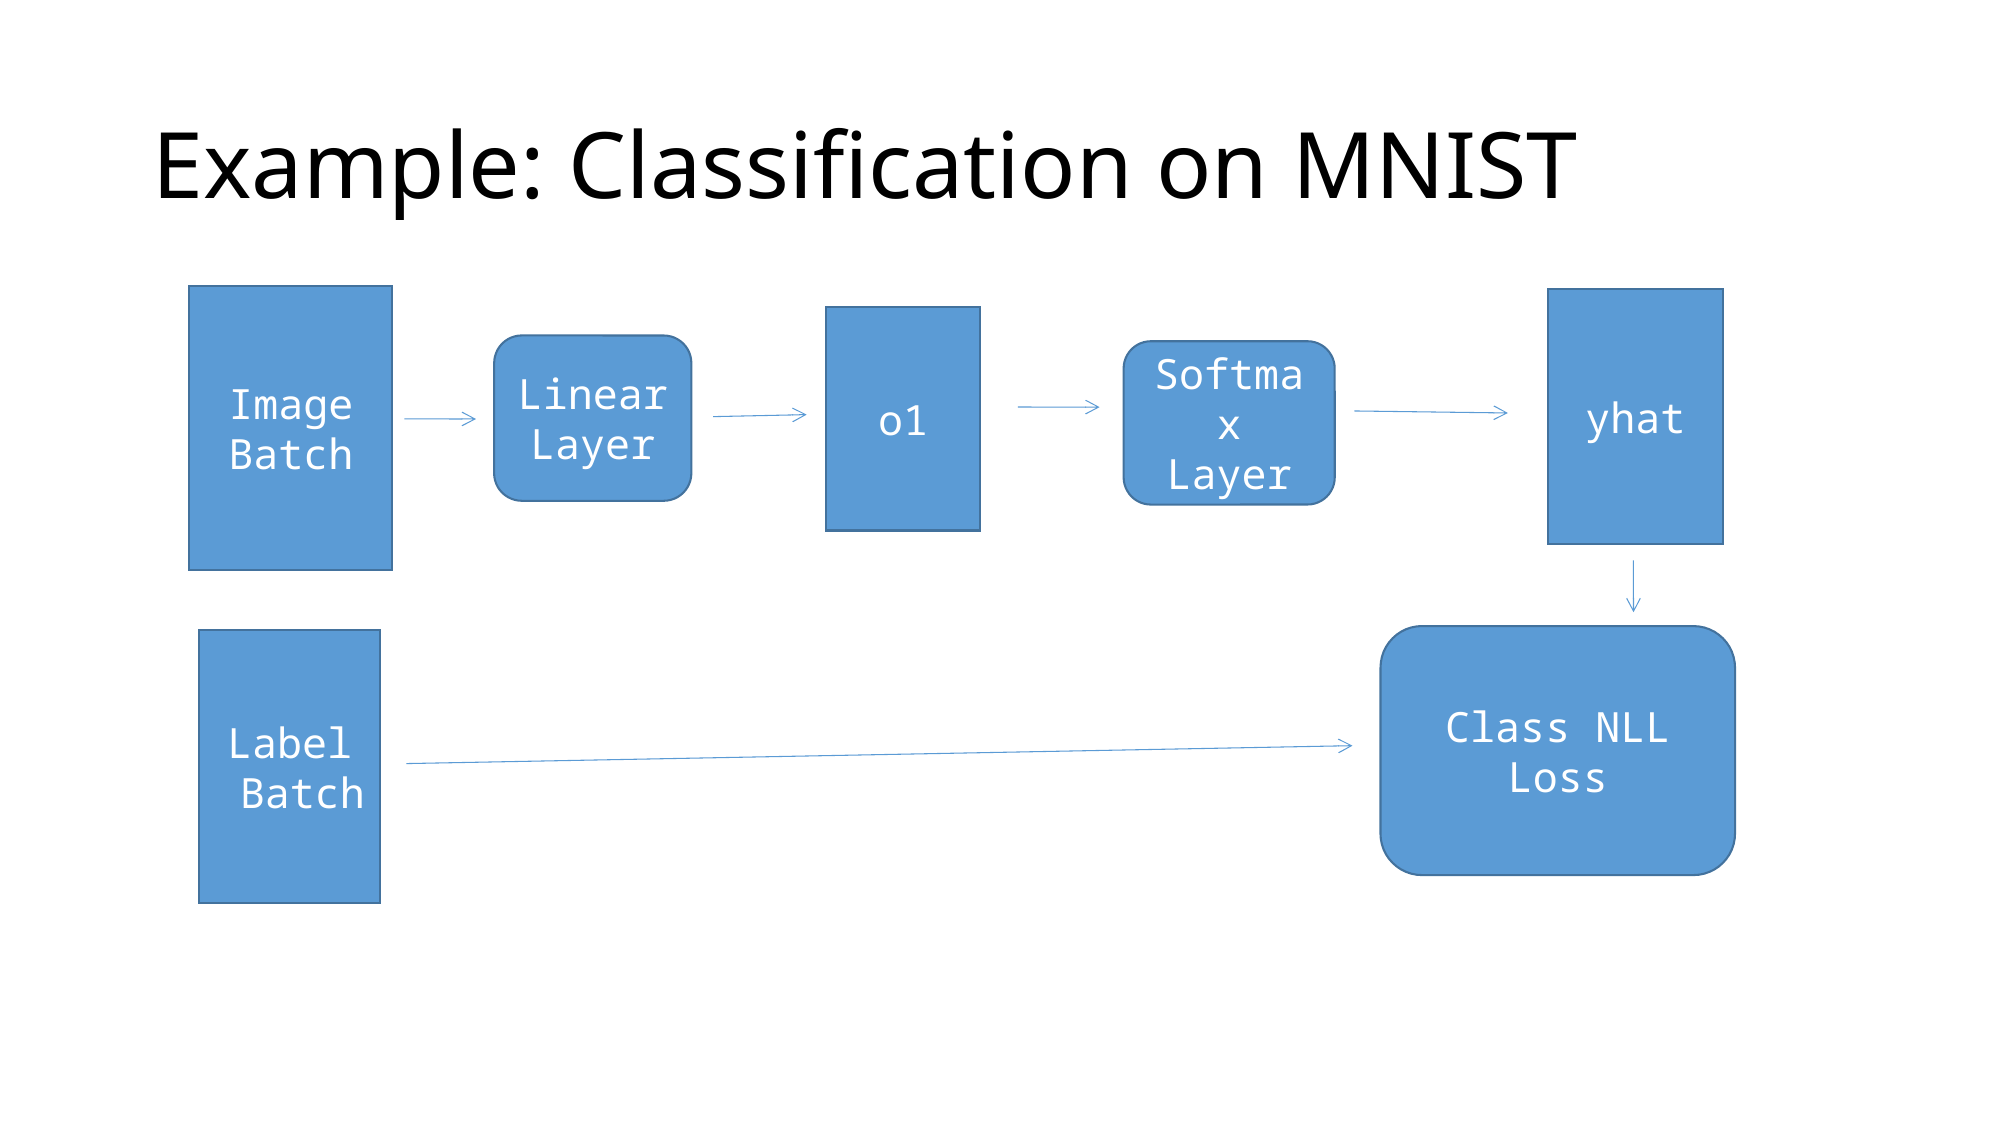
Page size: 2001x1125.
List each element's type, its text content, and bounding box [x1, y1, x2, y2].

title Example: Classification on MNIST [137, 59, 1863, 278]
text_box yhat [1547, 289, 1723, 545]
text_box Image Batch [189, 285, 393, 571]
text_box Linear Layer [494, 335, 692, 501]
text_box Class NLL Loss [1380, 626, 1736, 876]
text_box Softmax Layer [1123, 341, 1335, 505]
text_box Label Batch [199, 630, 381, 904]
text_box o1 [826, 307, 980, 531]
